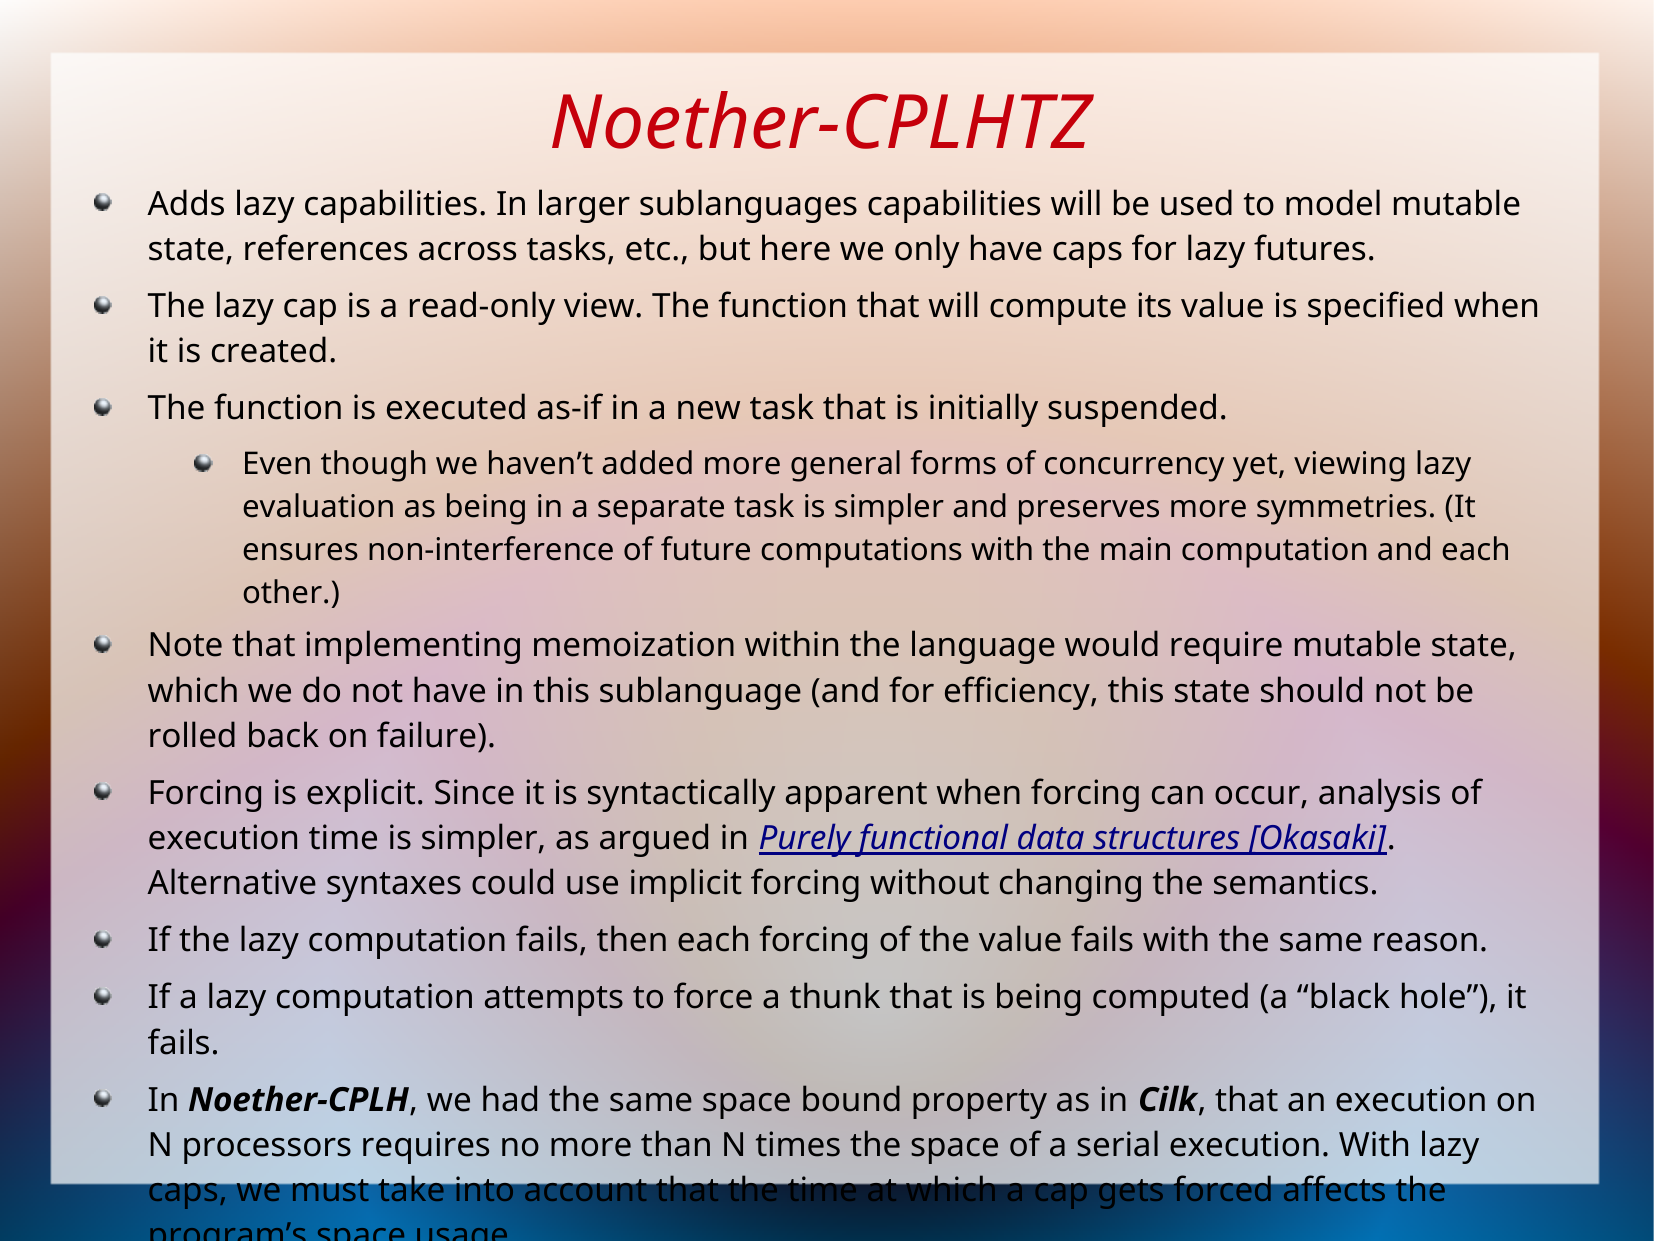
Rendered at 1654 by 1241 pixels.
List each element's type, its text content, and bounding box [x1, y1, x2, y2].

title Noether-CPLHTZ [76, 22, 1565, 179]
picture [153, 1230, 163, 1241]
picture [0, 0, 1654, 1241]
list Adds lazy capabilities. In larger sublanguages capabilities will be used to model mutable state, references across tasks, etc., but here we only have caps for lazy futures. The lazy cap is a read-only view. The function that will compute its value is specified when it is created. The function is executed as-if in a new task that is initially suspended. Even though we haven’t added more general forms of concurrency yet, viewing lazy evaluation as being in a separate task is simpler and preserves more symmetries. (It ensures non-interference of future computations with the main computation and each other.) Note that implementing memoization within the language would require mutable state, which we do not have in this sublanguage (and for efficiency, this state should not be rolled back on failure). Forcing is explicit. Since it is syntactically apparent when forcing can occur, analysis of execution time is simpler, as argued in Purely functional data structures [Okasaki]. Alternative syntaxes could use implicit forcing without changing the semantics. If the lazy computation fails, then each forcing of the value fails with the same reason. If a lazy computation attempts to force a thunk that is being computed (a “black hole”), it fails. In Noether-CPLH, we had the same space bound property as in Cilk, that an execution on N processors requires no more than N times the space of a serial execution. With lazy caps, we must take into account that the time at which a cap gets forced affects the program’s space usage. Lazy caps can be used to represent effectively cyclic data structures. In smaller sublanguages, all data structures were acyclic. That property helps in proving termination, which is why we dropped the termination requirement “before” adding laziness. [76, 179, 1565, 1123]
picture [337, 1230, 347, 1241]
picture [206, 1230, 216, 1241]
picture [271, 1230, 280, 1241]
picture [260, 1230, 268, 1241]
picture [186, 1230, 196, 1241]
picture [474, 1230, 484, 1241]
picture [495, 1230, 504, 1235]
picture [392, 1230, 401, 1235]
